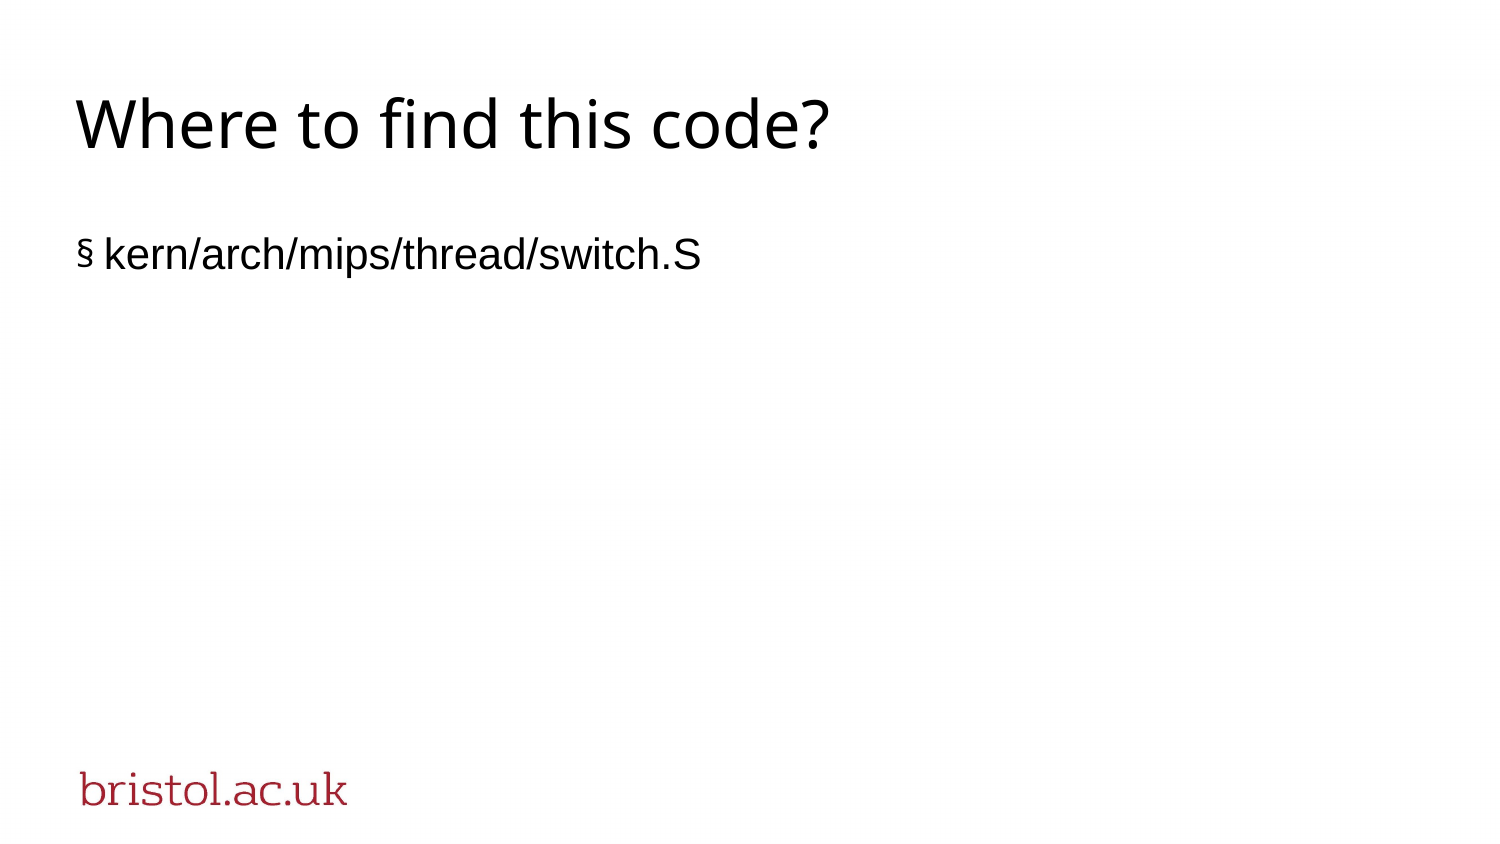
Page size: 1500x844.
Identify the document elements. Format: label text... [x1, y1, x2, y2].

title Where to find this code? [60, 44, 1440, 209]
list kern/arch/mips/thread/switch.S [60, 224, 1440, 699]
